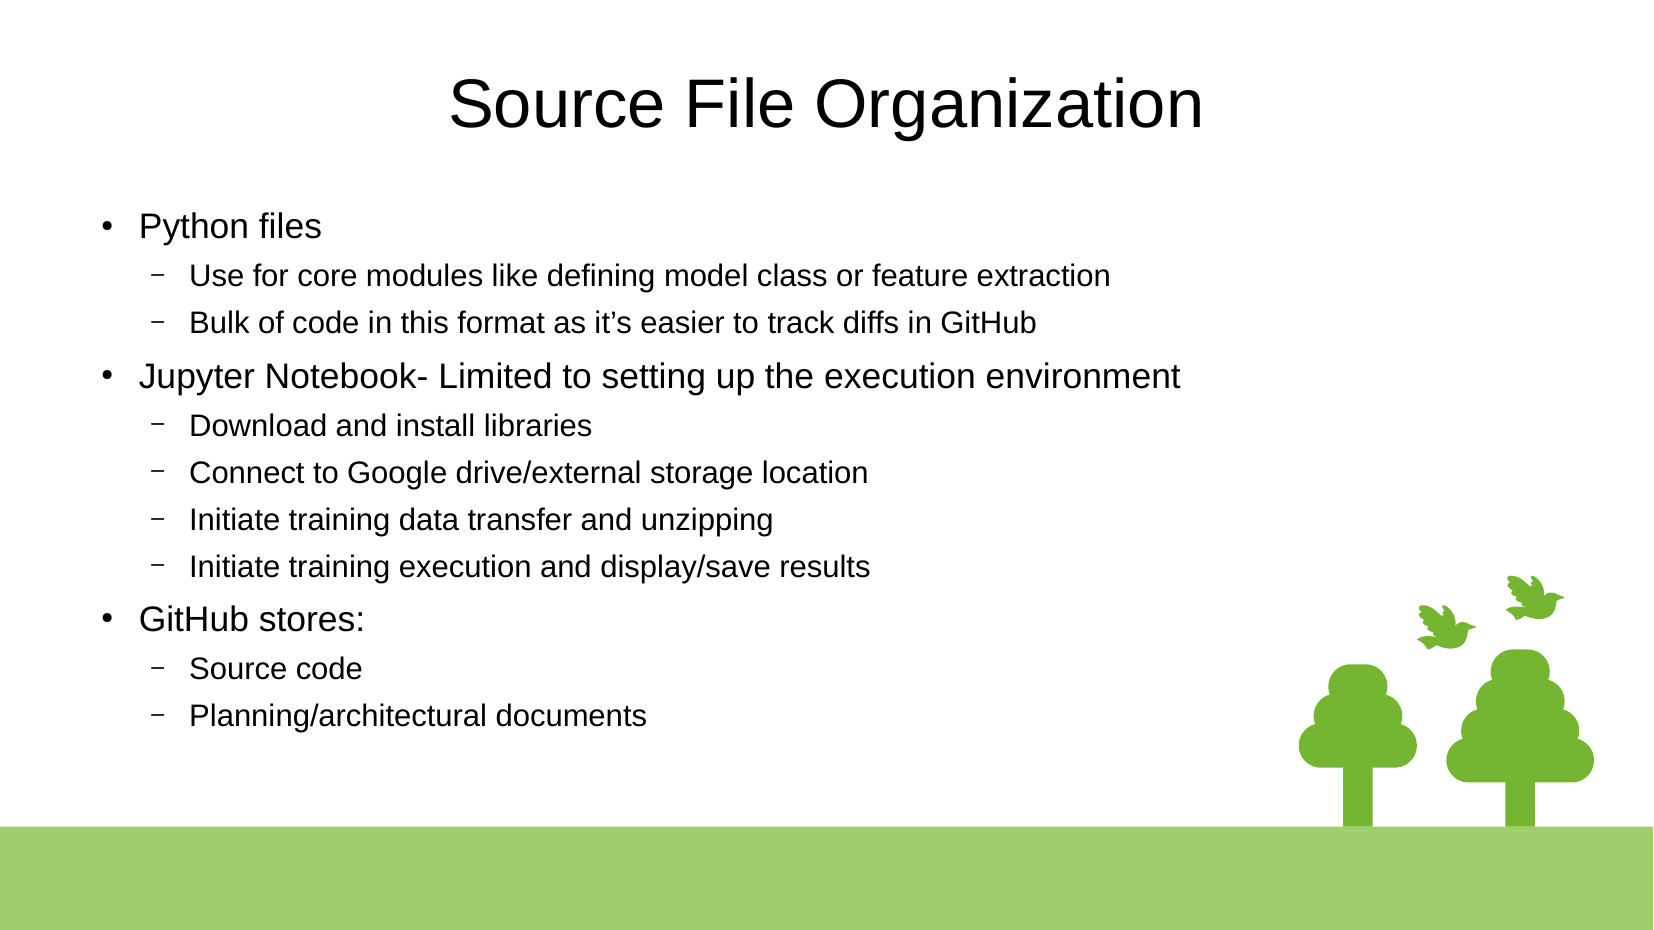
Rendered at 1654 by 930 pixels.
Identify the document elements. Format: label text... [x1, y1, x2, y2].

title Source File Organization [88, 29, 1565, 178]
list Python files Use for core modules like defining model class or feature extraction Bulk of code in this format as it’s easier to track diffs in GitHub Jupyter Notebook- Limited to setting up the execution environment Download and install libraries Connect to Google drive/external storage location Initiate training data transfer and unzipping Initiate training execution and display/save results GitHub stores: Source code Planning/architectural documents [88, 206, 1565, 739]
